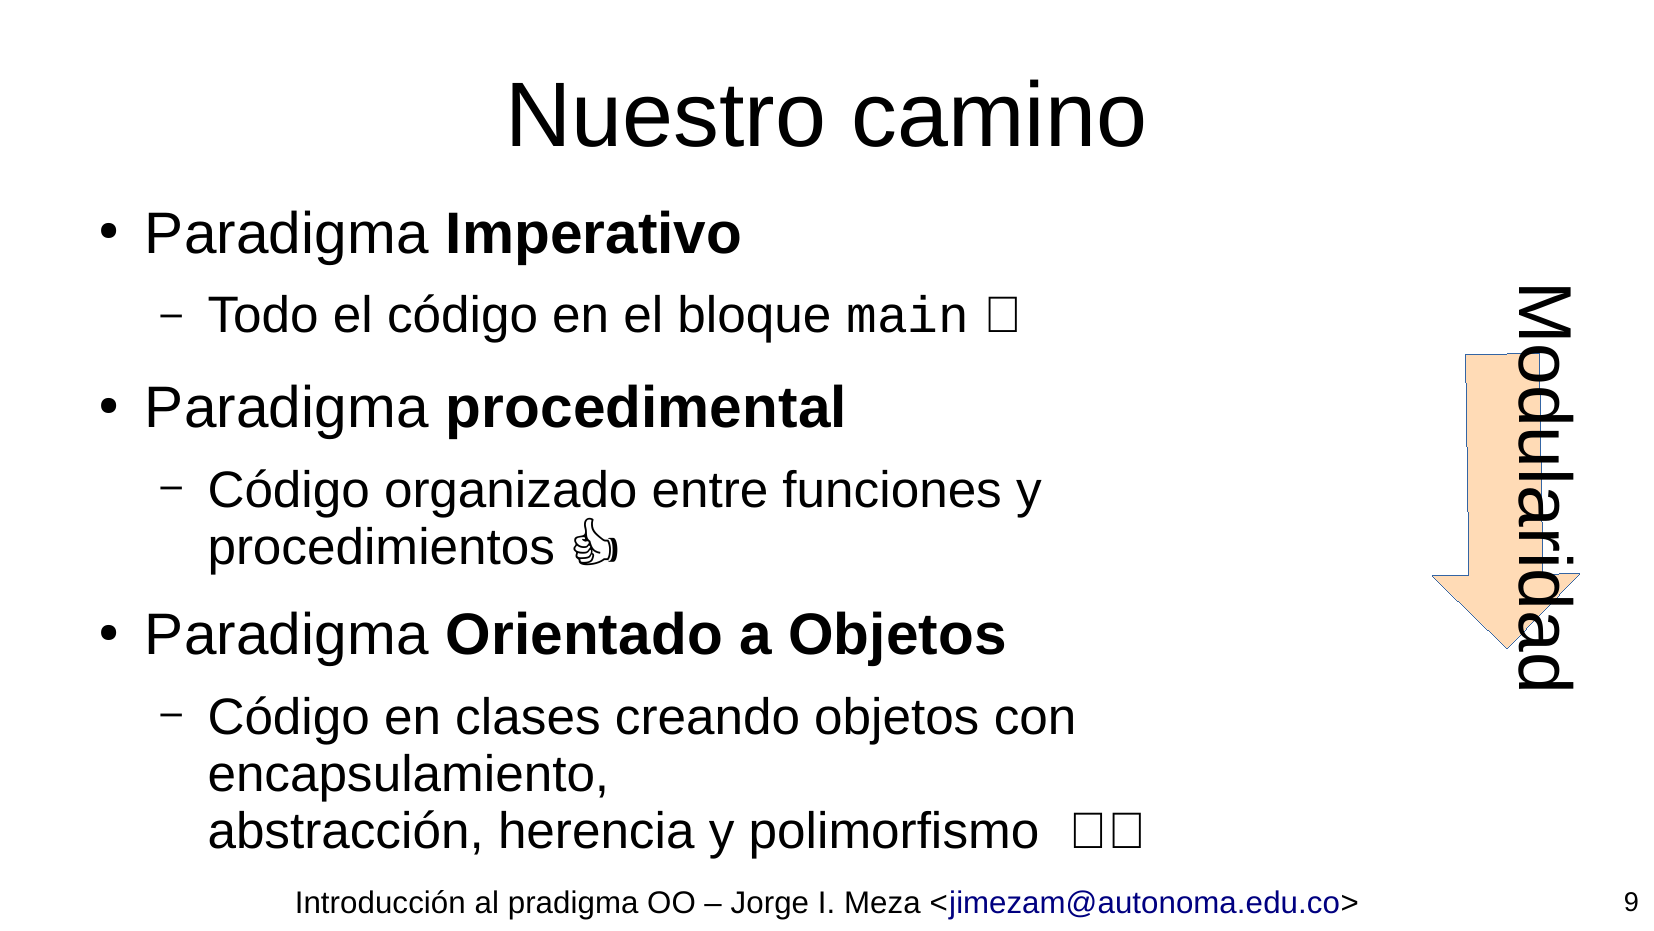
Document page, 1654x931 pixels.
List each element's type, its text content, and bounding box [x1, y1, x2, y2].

list Paradigma Imperativo Todo el código en el bloque main ​🙈 Paradigma procedimental Código organizado entre funciones y procedimientos 👍 Paradigma Orientado a Objetos Código en clases creando objetos con encapsulamiento, abstracción, herencia y polimorfismo 💪💪 [82, 199, 1359, 861]
title Nuestro camino [82, 37, 1571, 193]
text_box Modularidad [1495, 266, 1595, 709]
text_box [1432, 354, 1495, 637]
